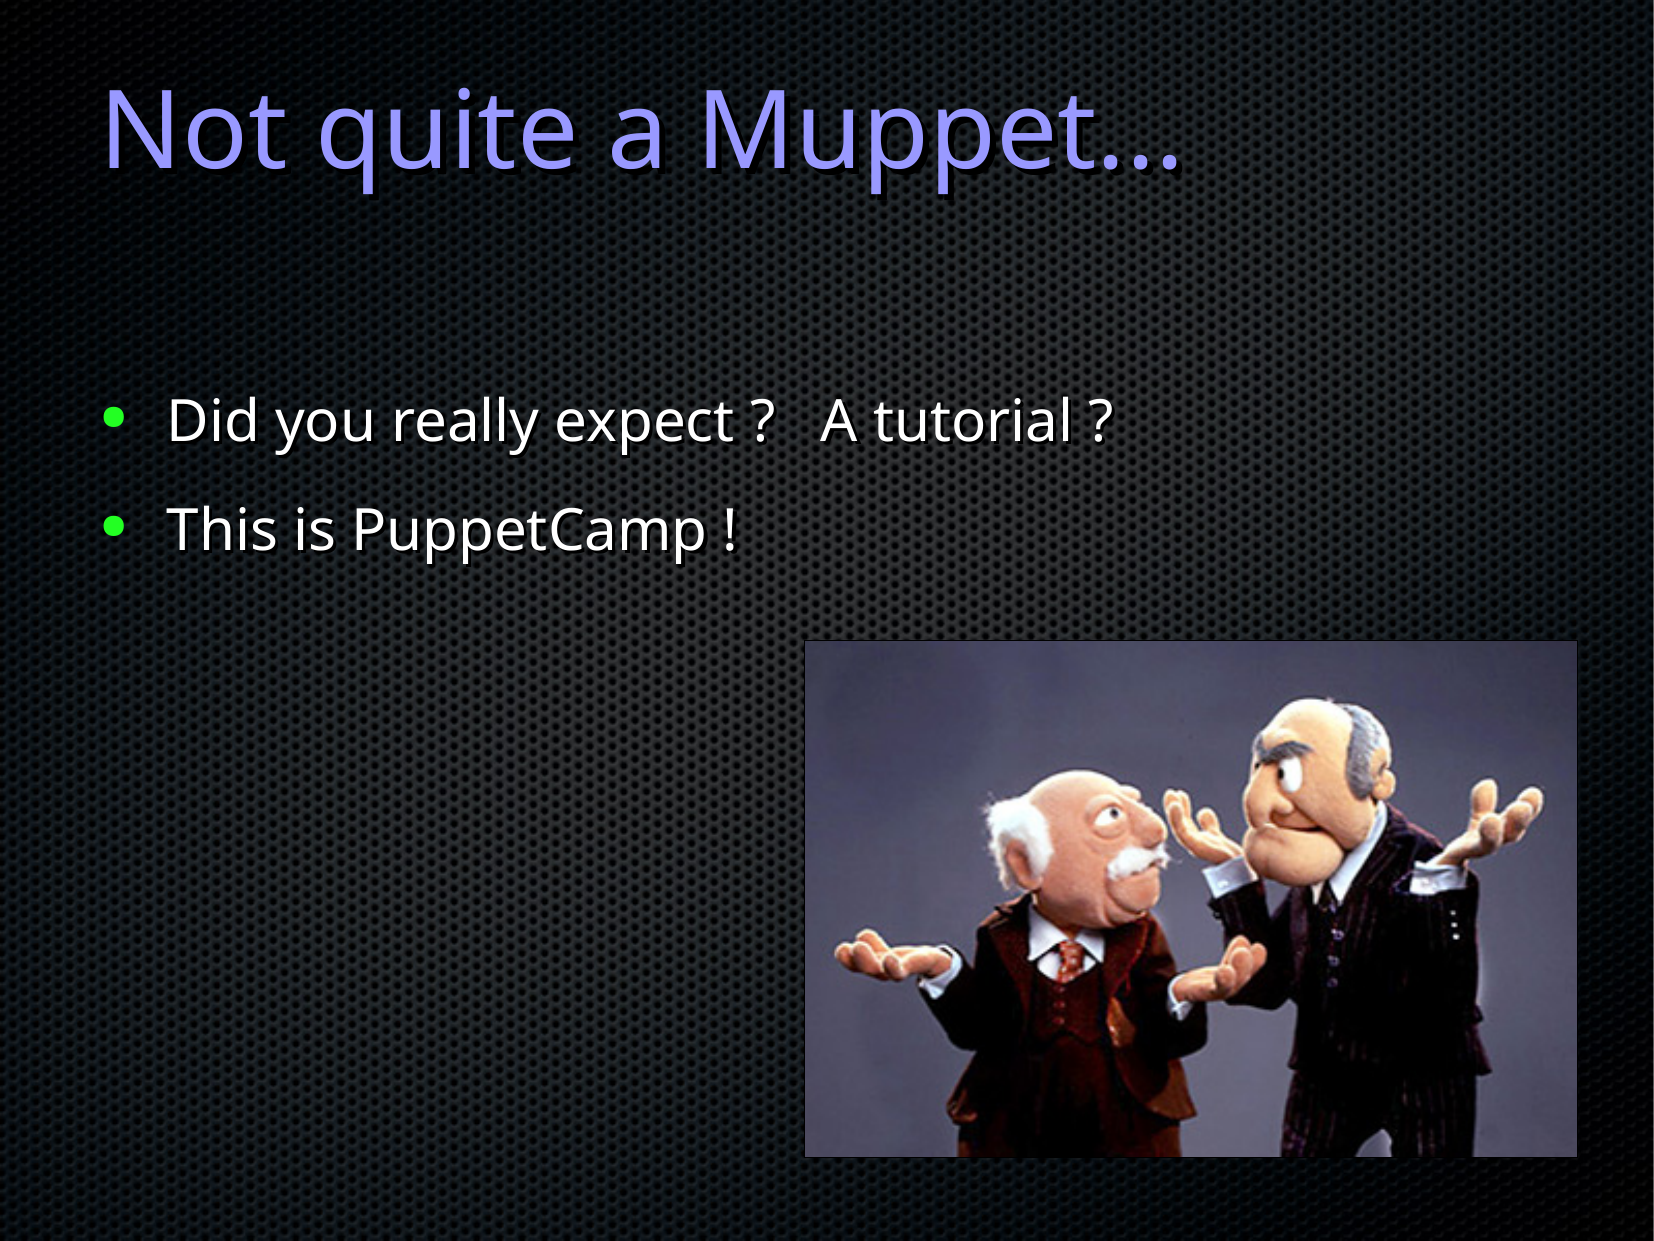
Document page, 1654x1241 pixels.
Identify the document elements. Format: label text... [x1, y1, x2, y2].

picture [0, 0, 1654, 1241]
list Did you really expect ? A tutorial ? This is PuppetCamp ! [100, 379, 1554, 1241]
title Not quite a Muppet... [91, 0, 1546, 252]
